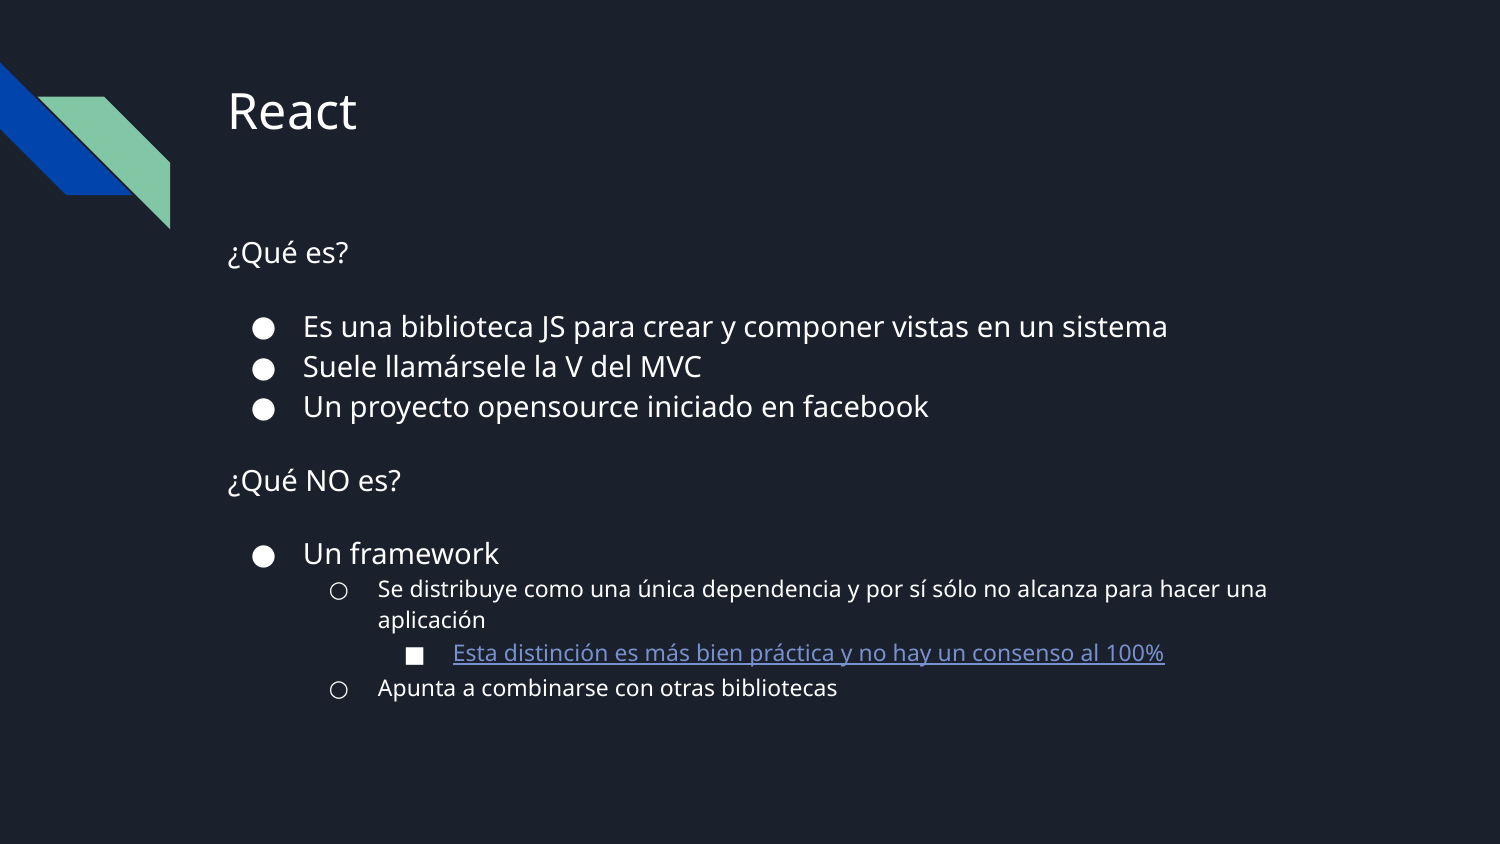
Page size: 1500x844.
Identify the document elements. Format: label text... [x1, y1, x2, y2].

list ¿Qué es? Es una biblioteca JS para crear y componer vistas en un sistema Suele llamársele la V del MVC Un proyecto opensource iniciado en facebook ¿Qué NO es? Un framework Se distribuye como una única dependencia y por sí sólo no alcanza para hacer una aplicación Esta distinción es más bien práctica y no hay un consenso al 100% Apunta a combinarse con otras bibliotecas [212, 214, 1368, 765]
title React [212, 64, 1368, 214]
